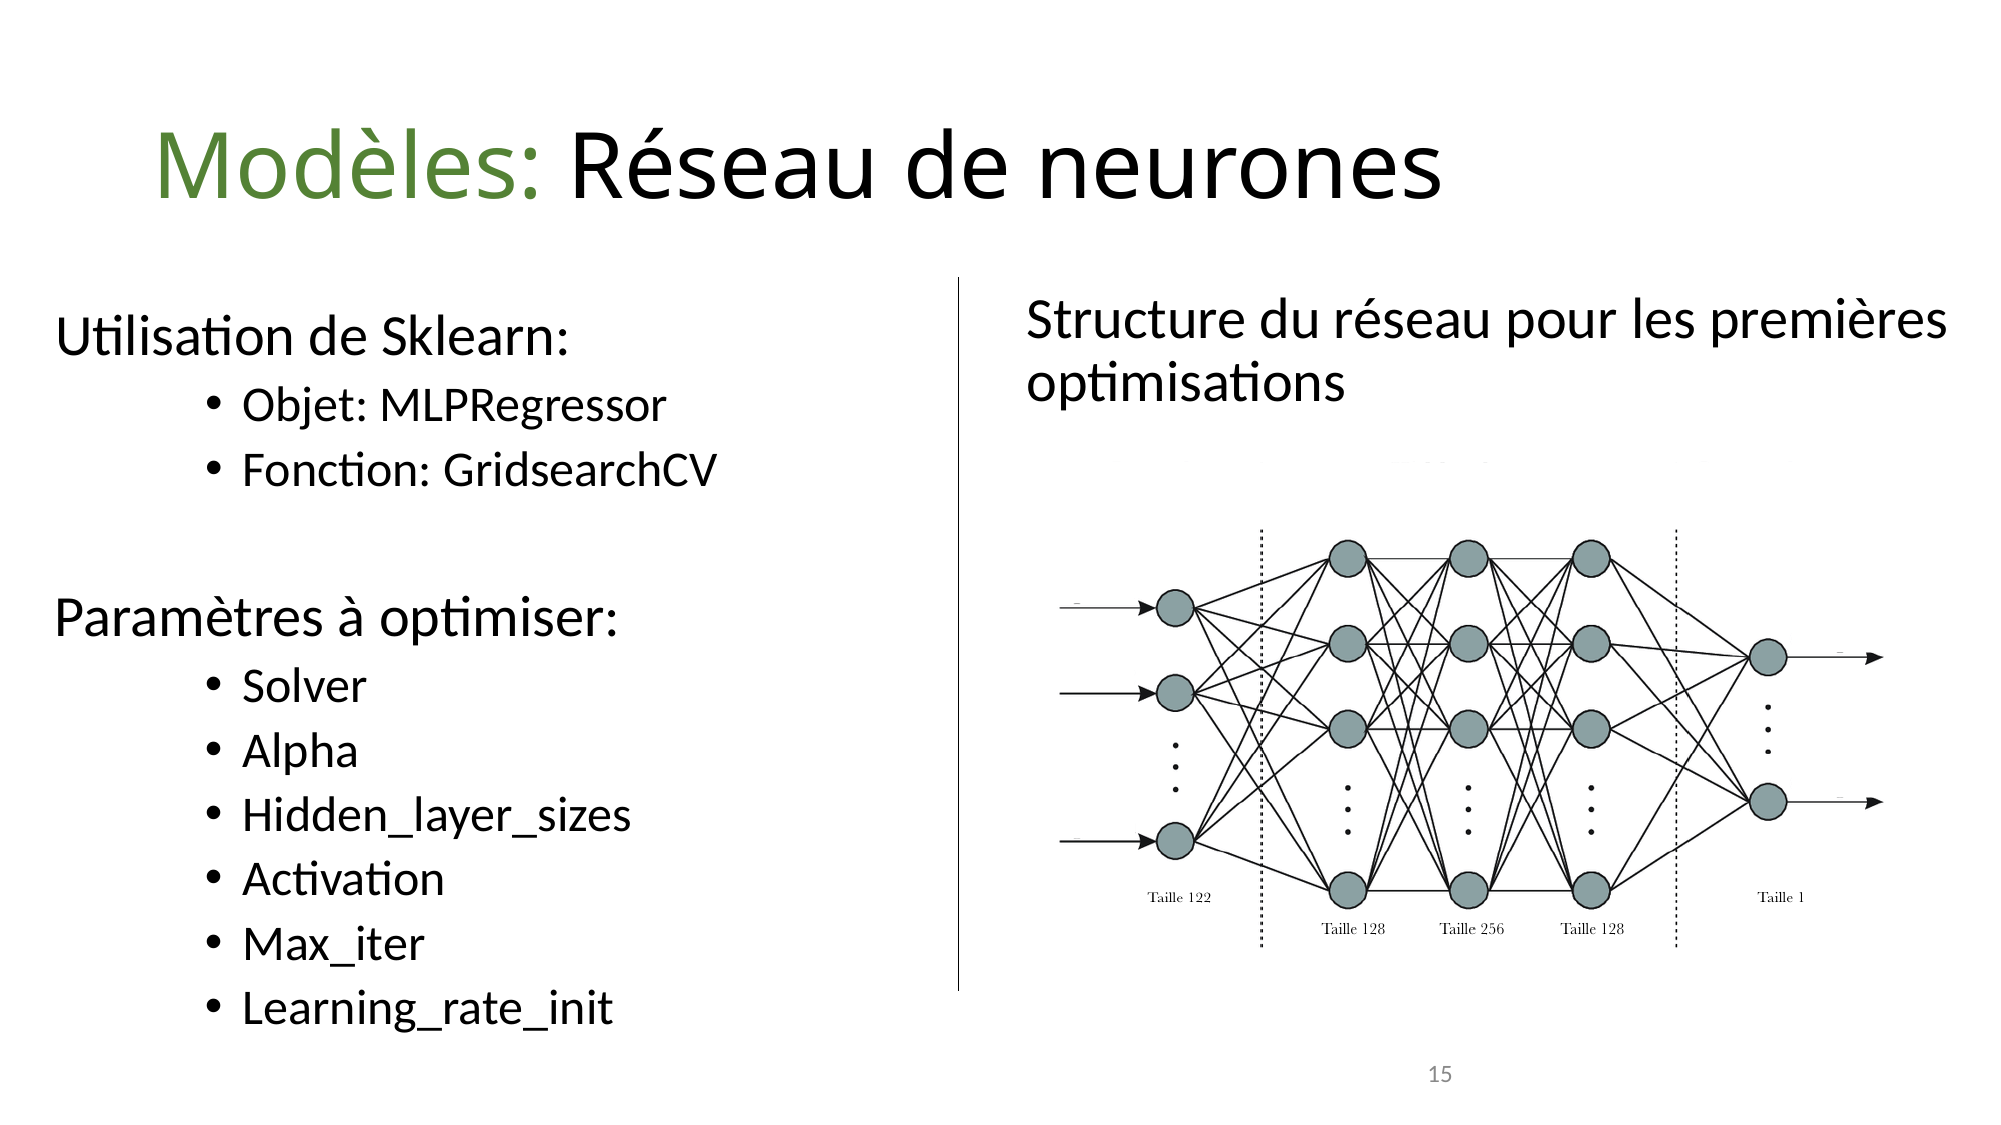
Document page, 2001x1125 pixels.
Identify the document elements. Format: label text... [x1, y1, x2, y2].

list Utilisation de Sklearn: Objet: MLPRegressor Fonction: GridsearchCV [40, 297, 776, 518]
text_box [1412, 1042, 1863, 1103]
picture [1048, 500, 1902, 949]
title Modèles: Réseau de neurones [137, 59, 1863, 278]
text_box Paramètres à optimiser: Solver Alpha Hidden_layer_sizes Activation Max_iter Learning_rate_init [40, 578, 814, 1065]
text_box Structure du réseau pour les premières optimisations [1011, 281, 2000, 500]
